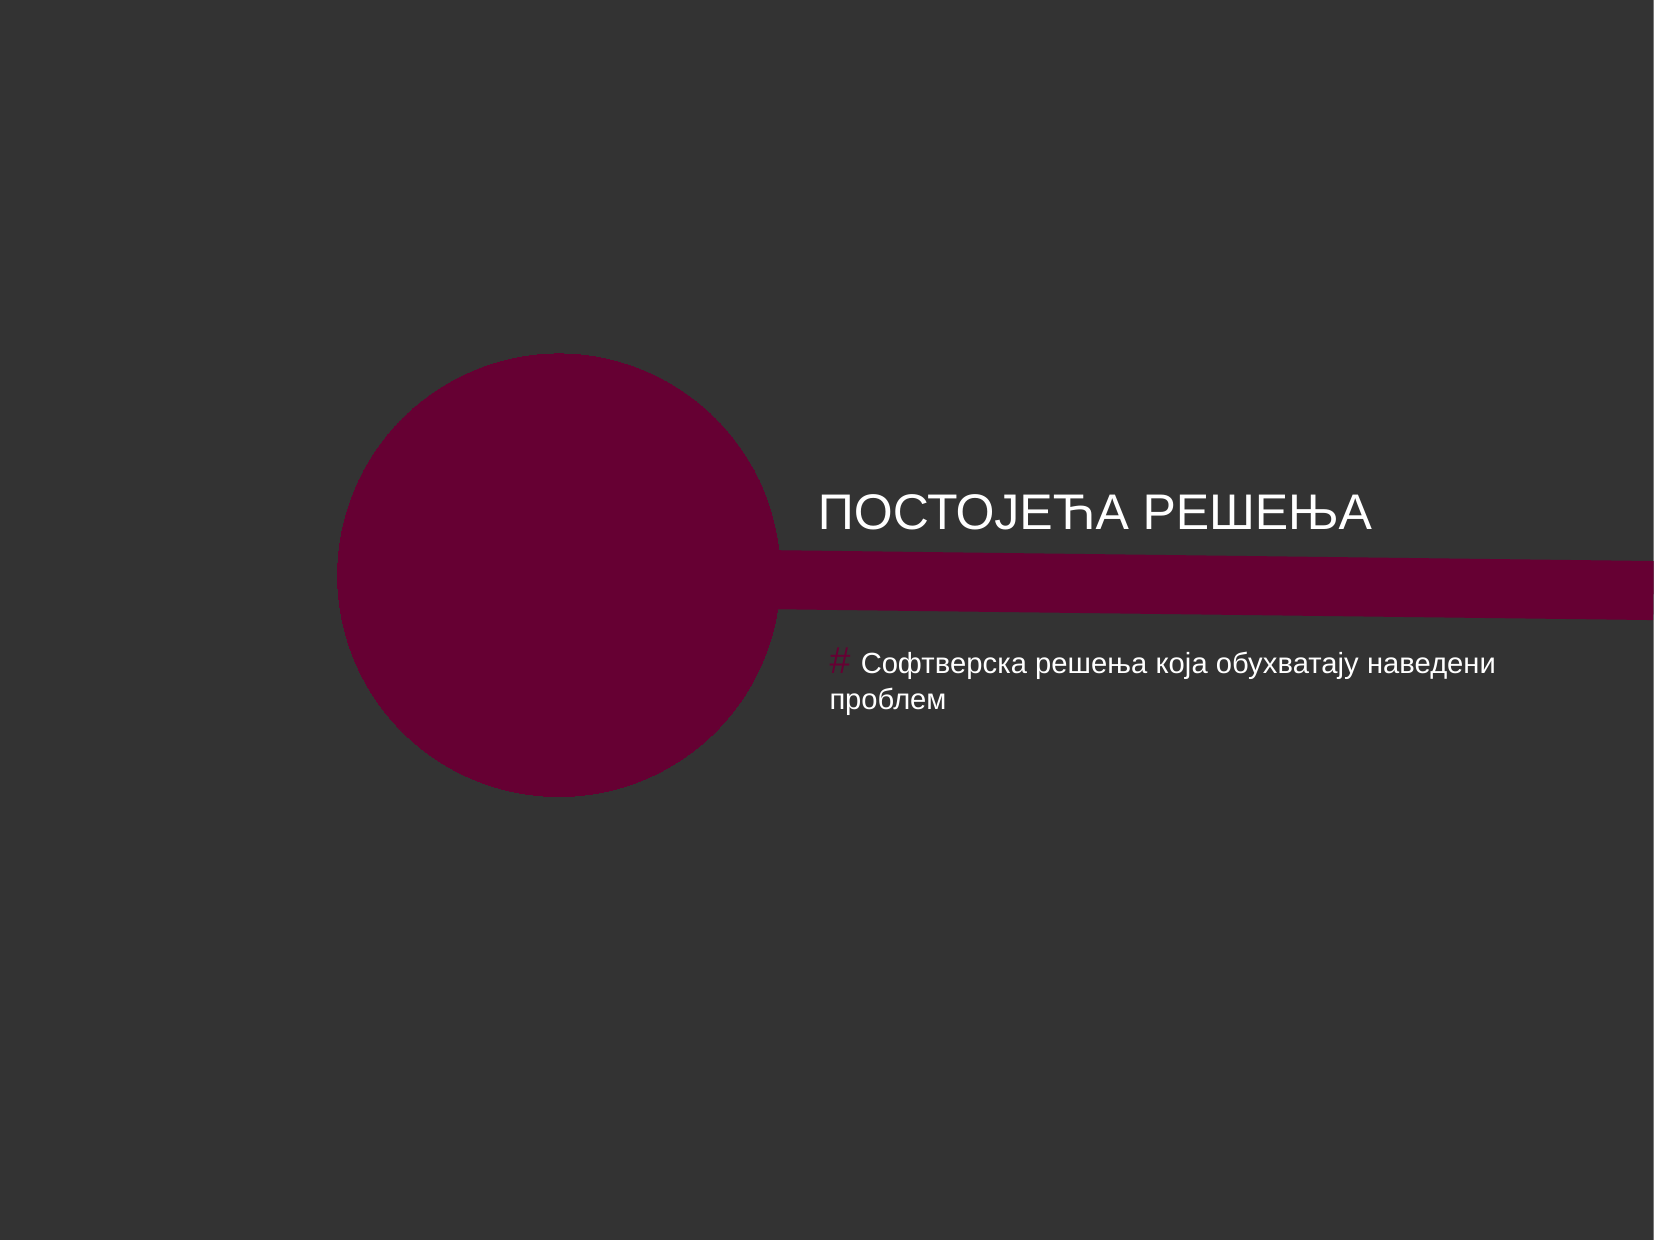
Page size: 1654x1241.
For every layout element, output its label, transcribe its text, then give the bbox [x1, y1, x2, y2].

text_box [337, 353, 781, 797]
text_box ПОСТОЈЕЋА РЕШЕЊА [803, 472, 1641, 579]
text_box # Софтверска решења која обухватају наведени проблем [814, 628, 1607, 718]
